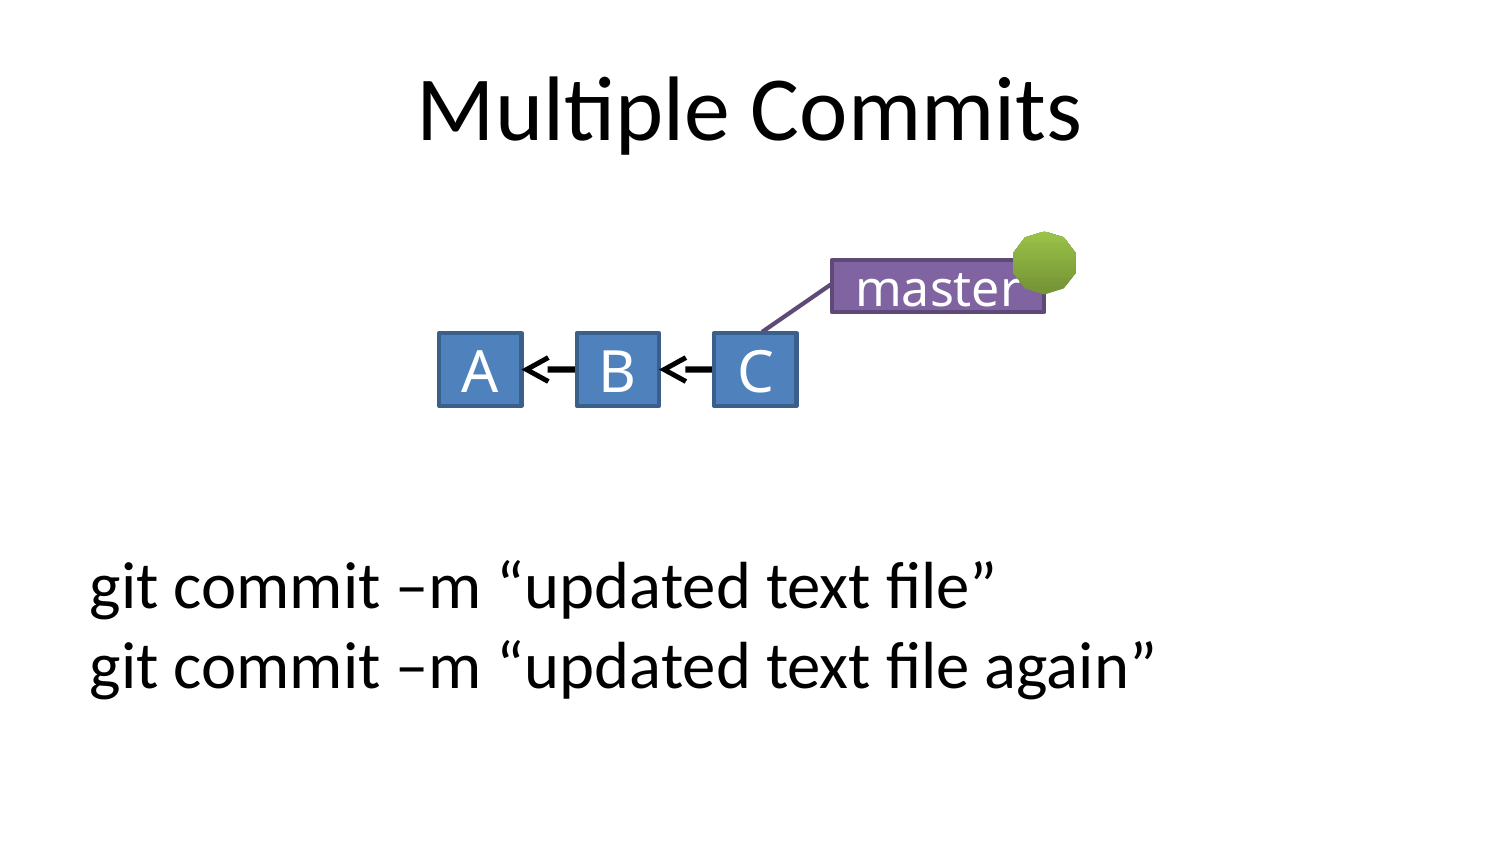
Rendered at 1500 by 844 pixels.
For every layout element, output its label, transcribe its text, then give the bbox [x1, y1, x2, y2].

text_box [1013, 231, 1076, 295]
text_box A [439, 333, 522, 406]
text_box B [576, 333, 659, 406]
text_box master [832, 260, 1044, 312]
text_box C [714, 333, 797, 406]
text_box Multiple Commits [75, 33, 1425, 175]
text_box git commit –m “updated text file” git commit –m “updated text file again” [75, 534, 1425, 754]
